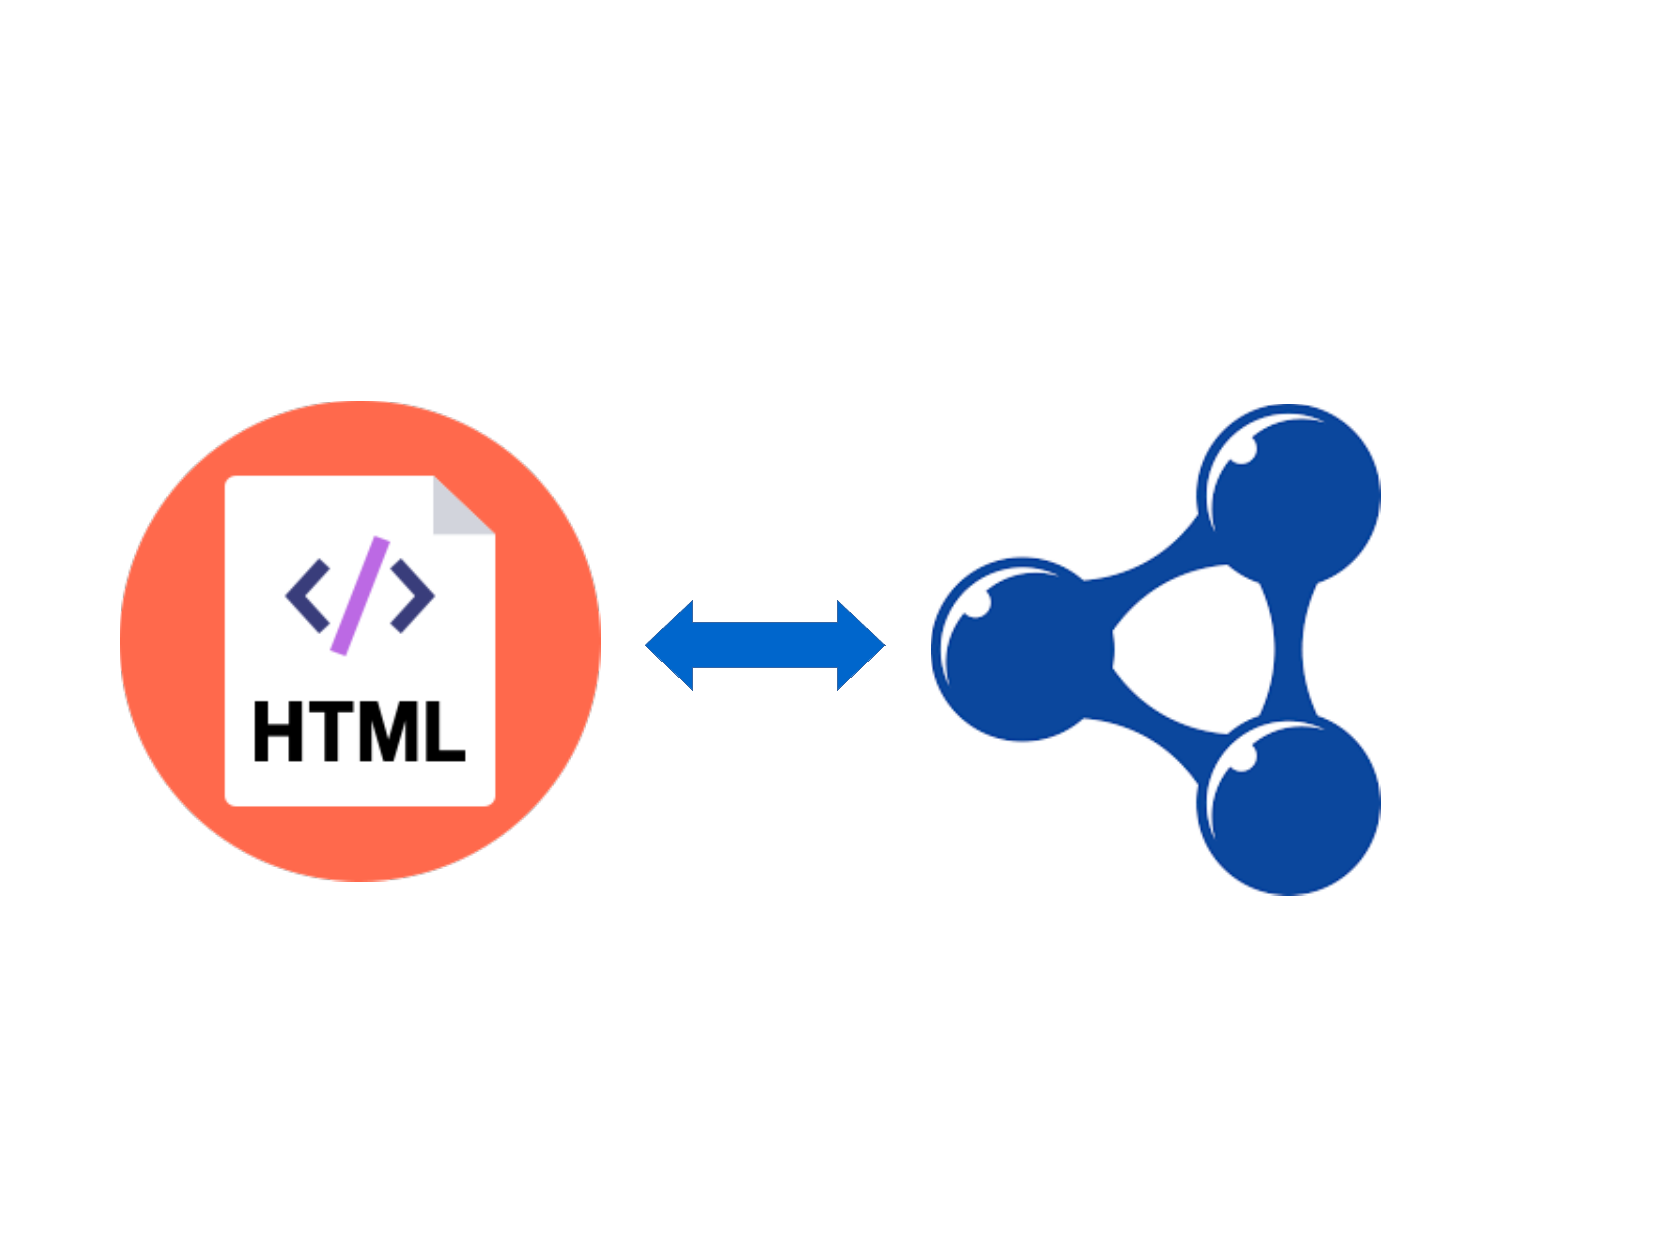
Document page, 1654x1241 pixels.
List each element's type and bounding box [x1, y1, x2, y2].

picture [931, 404, 1381, 896]
picture [120, 401, 601, 882]
text_box [645, 600, 886, 691]
